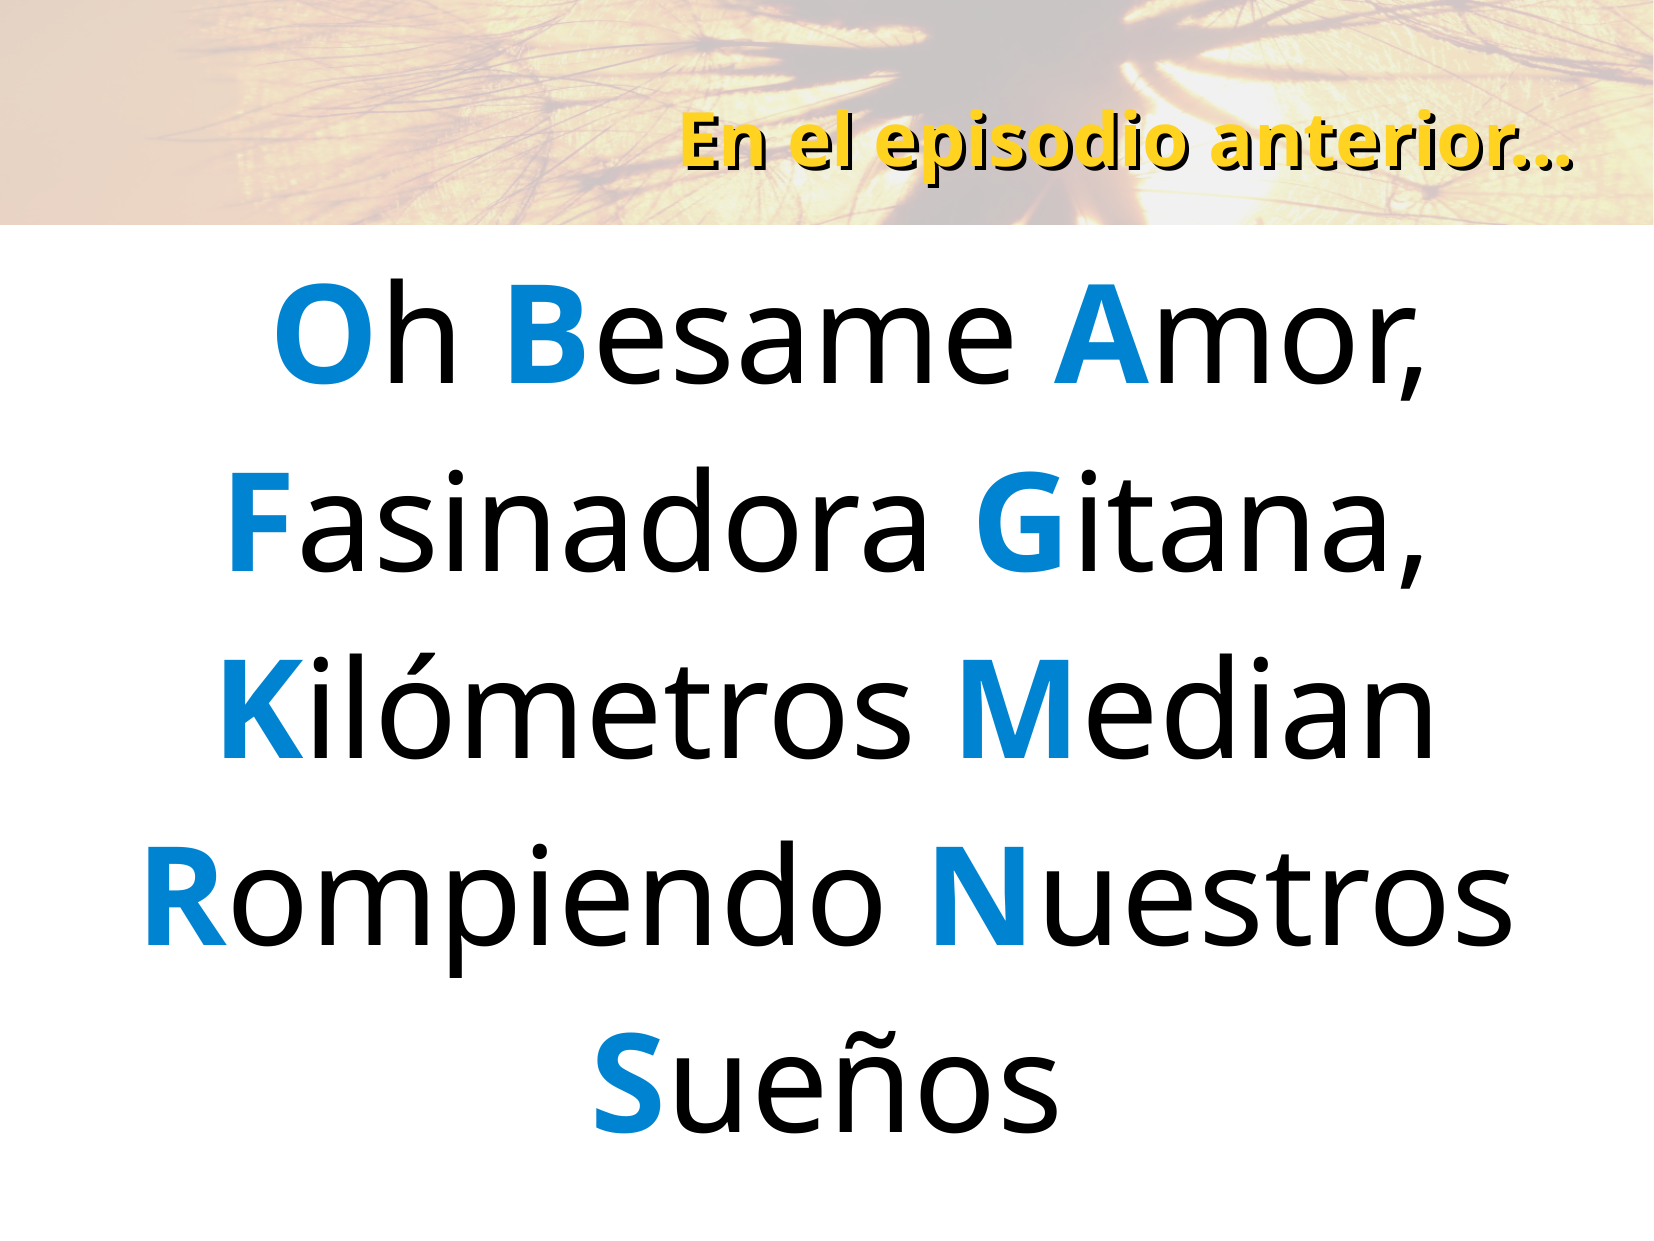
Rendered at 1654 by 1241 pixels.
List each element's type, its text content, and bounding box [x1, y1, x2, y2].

picture [0, 0, 1654, 225]
subtitle Oh Besame Amor, Fasinadora Gitana, Kilómetros Median Rompiendo Nuestros Sueños [82, 255, 1571, 1156]
title En el episodio anterior... [86, 49, 1576, 226]
